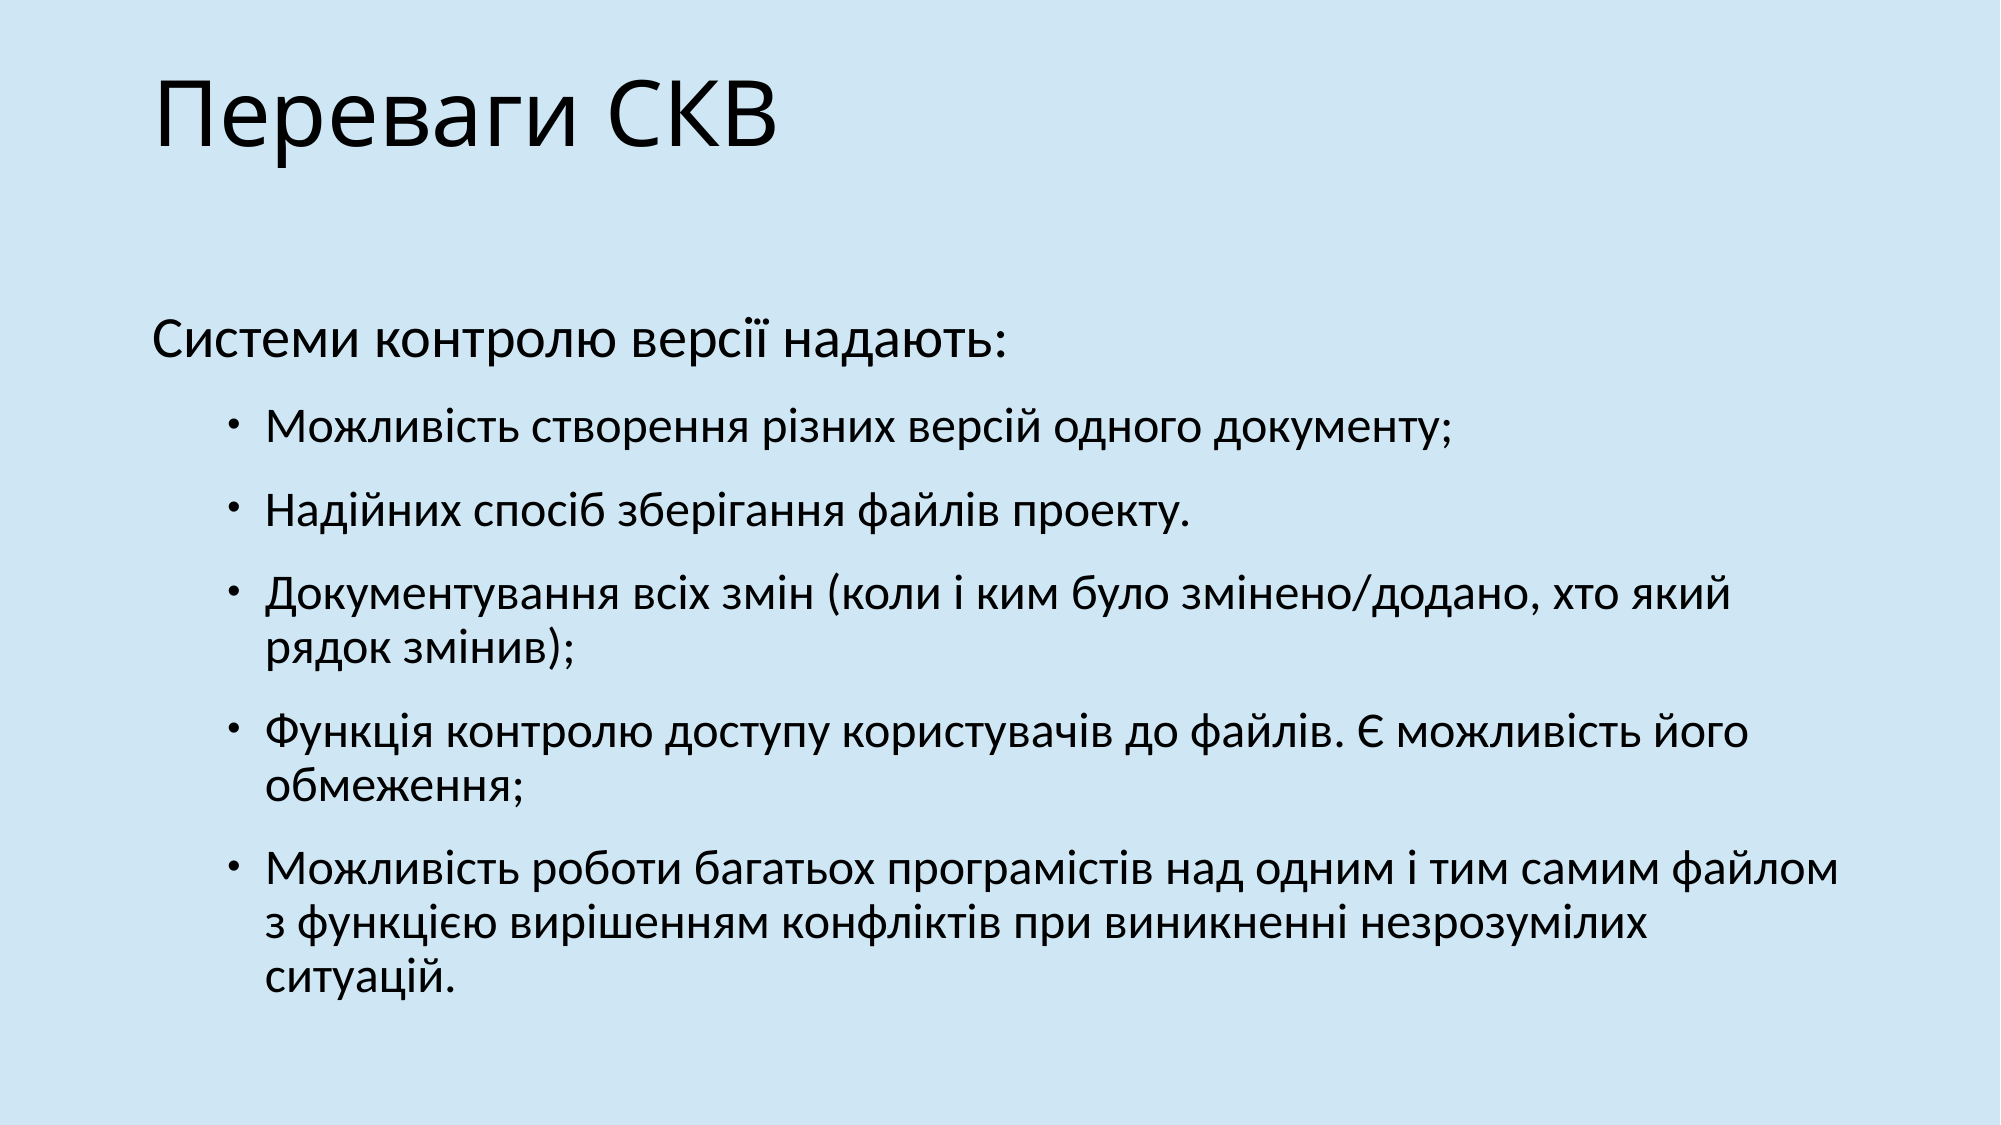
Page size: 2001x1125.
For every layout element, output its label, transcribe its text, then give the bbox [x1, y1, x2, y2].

title Переваги СКВ [137, 59, 1863, 278]
list Системи контролю версії надають: Можливість створення різних версій одного документу; Надійних спосіб зберігання файлів проекту. Документування всіх змін (коли і ким було змінено/додано, хто який рядок змінив); Функція контролю доступу користувачів до файлів. Є можливість його обмеження; Можливість роботи багатьох програмістів над одним і тим самим файлом з функцією вирішенням конфліктів при виникненні незрозумілих ситуацій. [137, 299, 1863, 1014]
